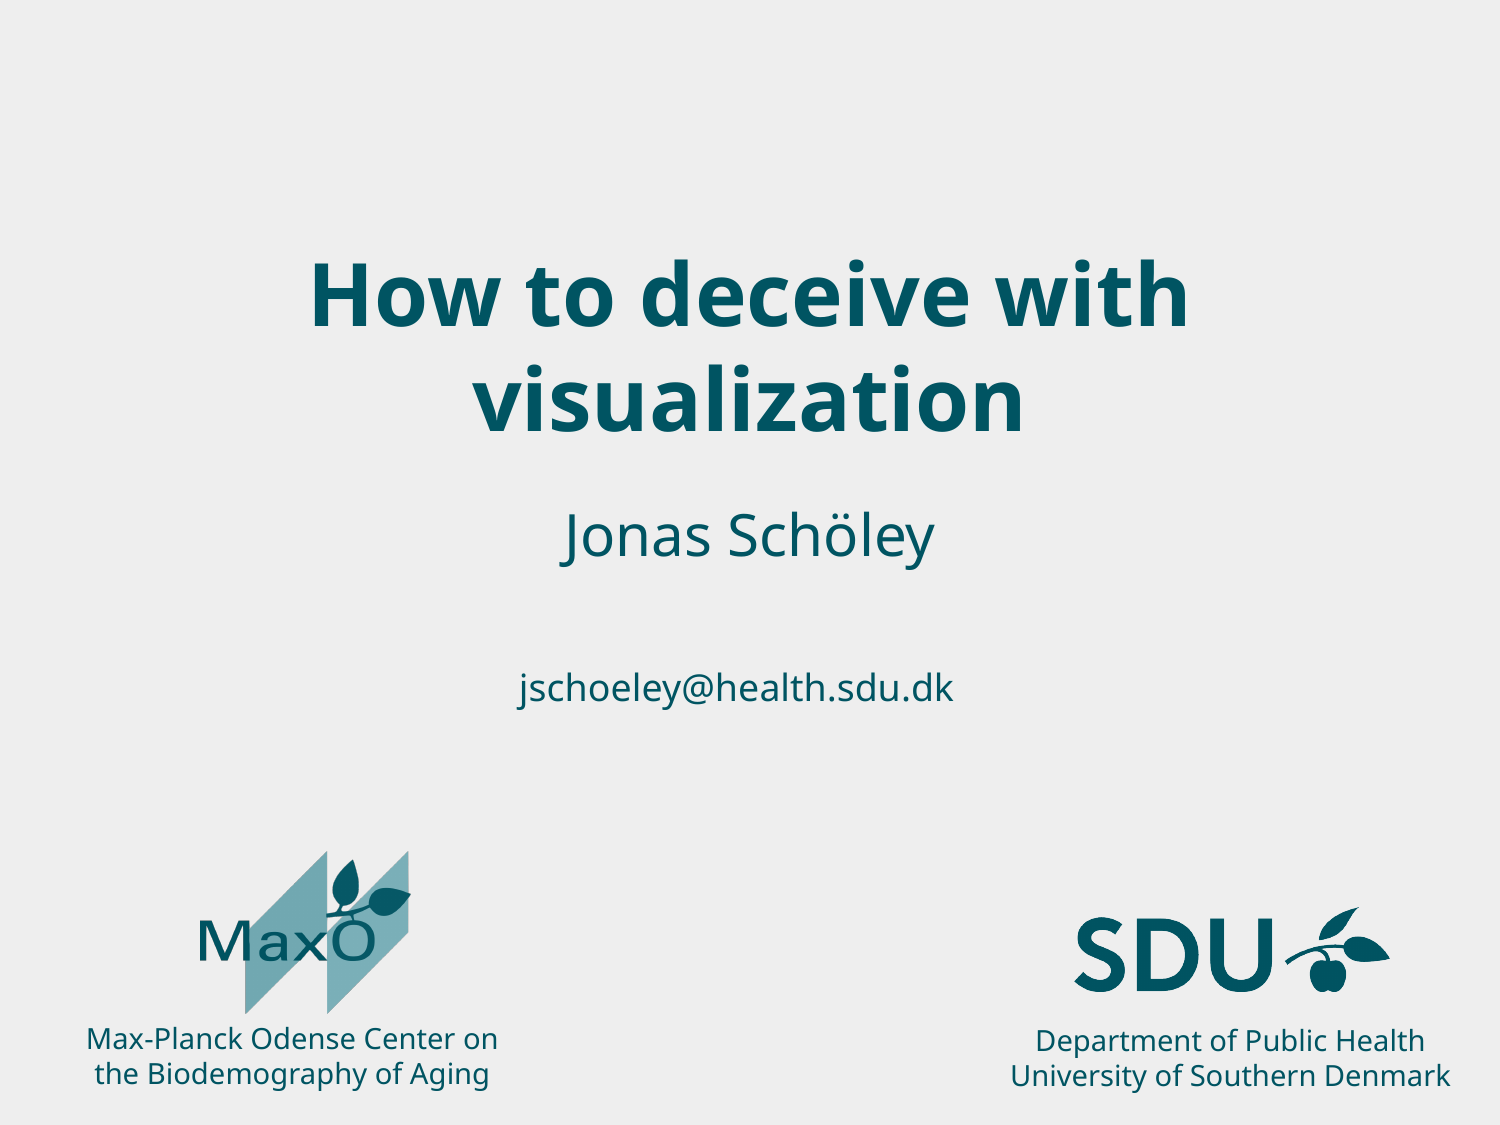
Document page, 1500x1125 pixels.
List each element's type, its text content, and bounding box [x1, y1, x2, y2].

text_box Department of Public Health University of Southern Denmark [961, 1007, 1500, 1125]
title How to deceive with visualization [51, 239, 1449, 472]
picture [200, 851, 411, 1014]
text_box Max-Planck Odense Center on the Biodemography of Aging [51, 1004, 534, 1090]
picture [1074, 907, 1390, 992]
text_box jschoeley@health.sdu.dk [503, 631, 997, 742]
subtitle Jonas Schöley [51, 482, 1449, 656]
